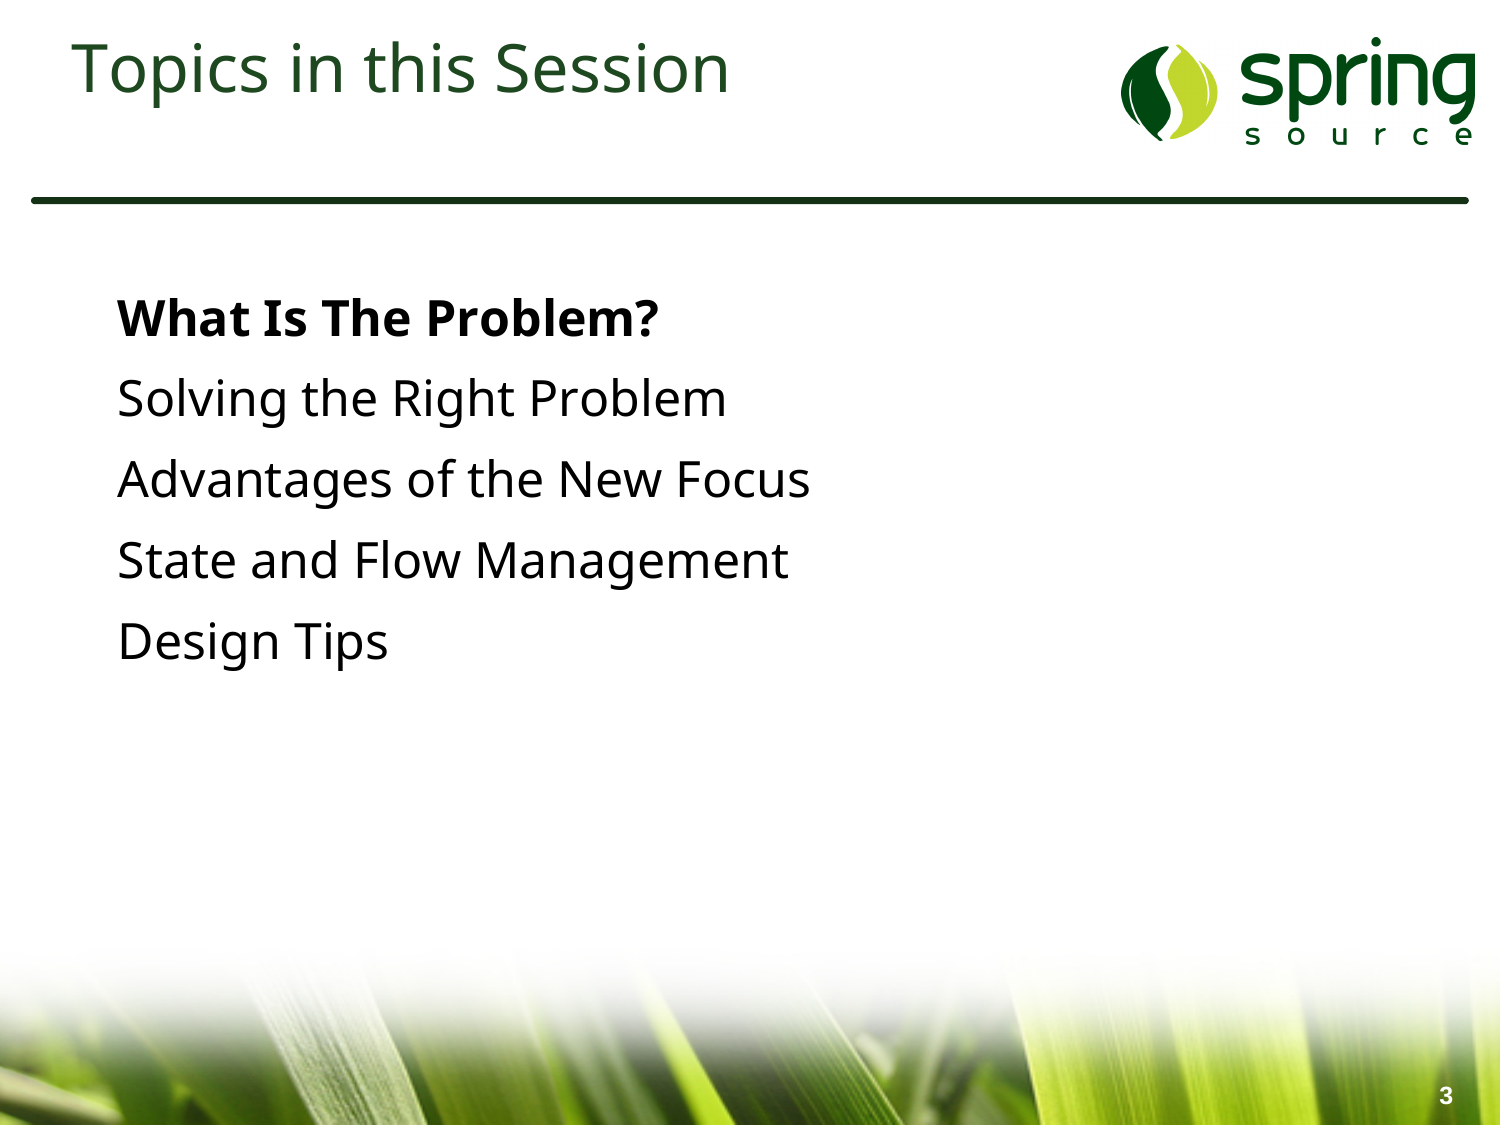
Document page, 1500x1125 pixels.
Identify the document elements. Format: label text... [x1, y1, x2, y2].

picture [0, 944, 1500, 1125]
picture [1121, 37, 1475, 145]
title Topics in this Session [56, 13, 1090, 177]
list What Is The Problem? Solving the Right Problem Advantages of the New Focus State and Flow Management Design Tips [103, 275, 1395, 938]
